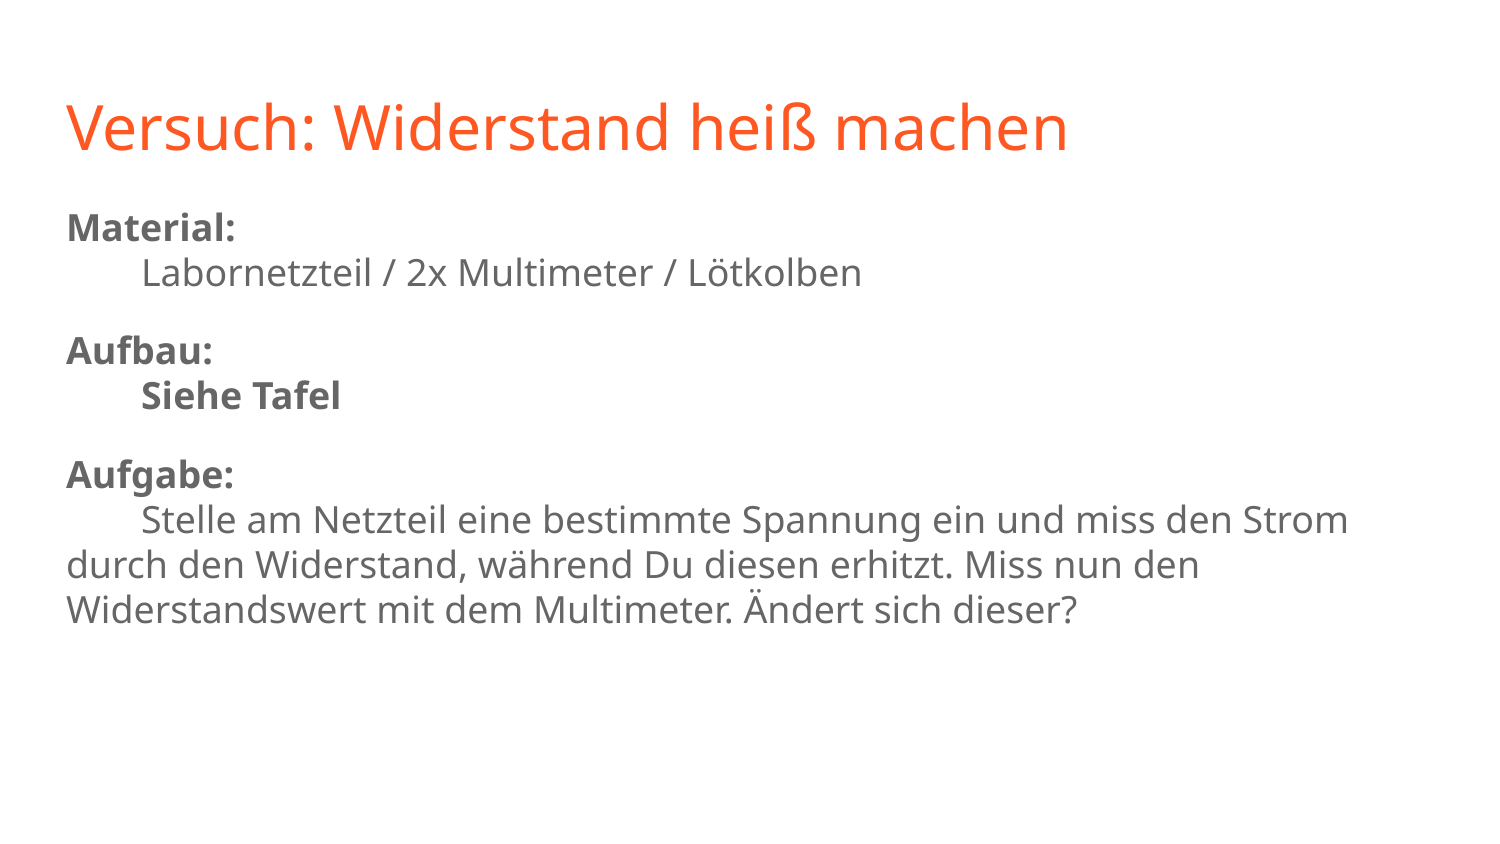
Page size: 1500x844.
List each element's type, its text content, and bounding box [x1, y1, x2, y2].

title Versuch: Widerstand heiß machen [51, 72, 1449, 167]
list Material: Labornetzteil / 2x Multimeter / Lötkolben Aufbau: Siehe Tafel Aufgabe: Stelle am Netzteil eine bestimmte Spannung ein und miss den Strom durch den Widerstand, während Du diesen erhitzt. Miss nun den Widerstandswert mit dem Multimeter. Ändert sich dieser? [51, 189, 1449, 750]
